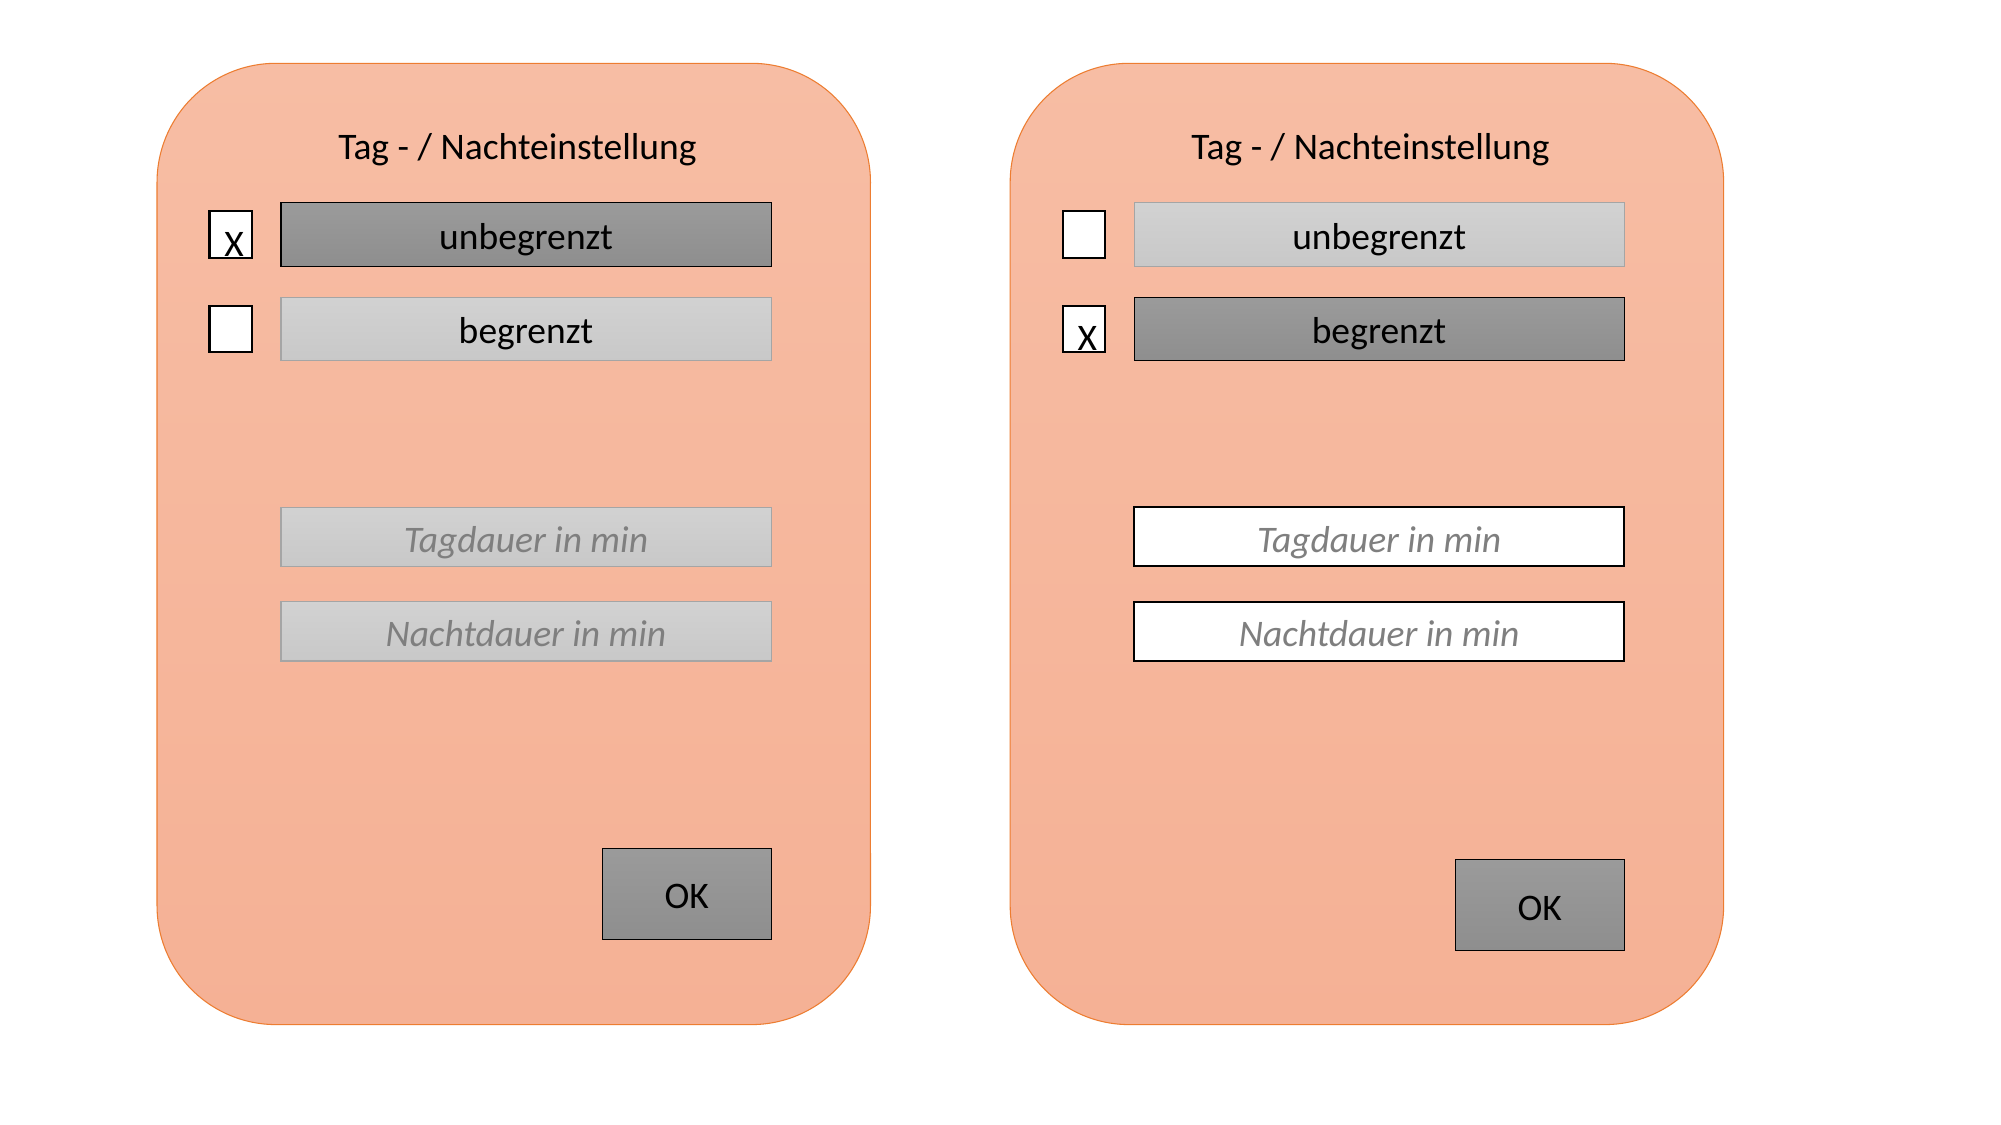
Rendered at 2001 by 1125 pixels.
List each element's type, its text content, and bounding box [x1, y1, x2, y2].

text_box unbegrenzt [281, 203, 771, 266]
text_box Tagdauer in min [1134, 507, 1624, 566]
text_box begrenzt [1134, 297, 1624, 361]
text_box Nachtdauer in min [281, 602, 771, 661]
text_box Tag - / Nachteinstellung [1134, 114, 1608, 175]
text_box unbegrenzt [1134, 203, 1624, 266]
text_box [157, 63, 871, 1025]
text_box X [209, 211, 252, 258]
text_box Tag - / Nachteinstellung [280, 114, 755, 175]
text_box [1010, 63, 1724, 1025]
text_box OK [602, 849, 771, 939]
text_box Nachtdauer in min [1134, 602, 1624, 661]
text_box begrenzt [281, 297, 771, 361]
text_box Tagdauer in min [281, 507, 771, 566]
text_box OK [1455, 860, 1624, 950]
text_box X [1063, 306, 1105, 352]
